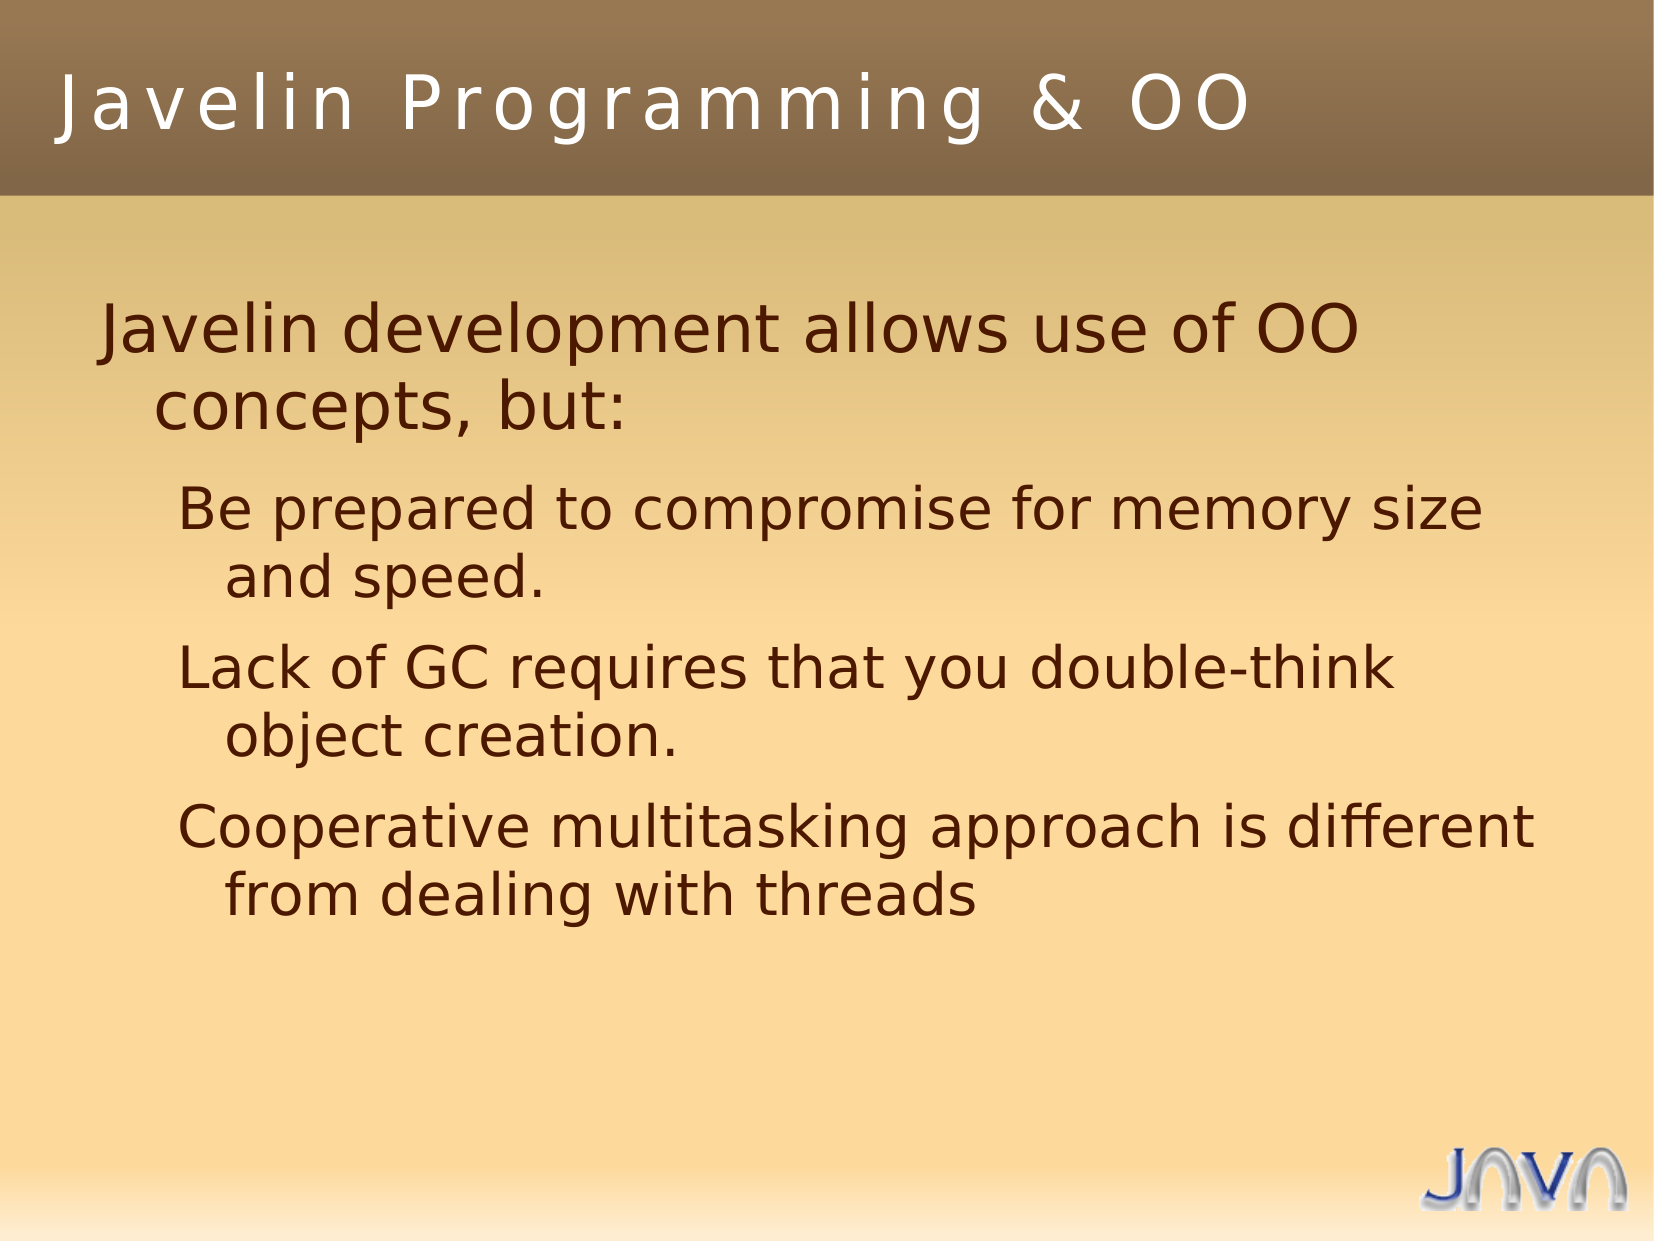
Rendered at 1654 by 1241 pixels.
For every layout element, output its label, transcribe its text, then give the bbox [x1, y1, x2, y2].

list Javelin development allows use of OO concepts, but: Be prepared to compromise for memory size and speed. Lack of GC requires that you double-think object creation. Cooperative multitasking approach is different from dealing with threads [82, 290, 1571, 1094]
picture [0, 0, 1654, 1241]
title Javelin Programming & OO [59, 29, 1595, 178]
